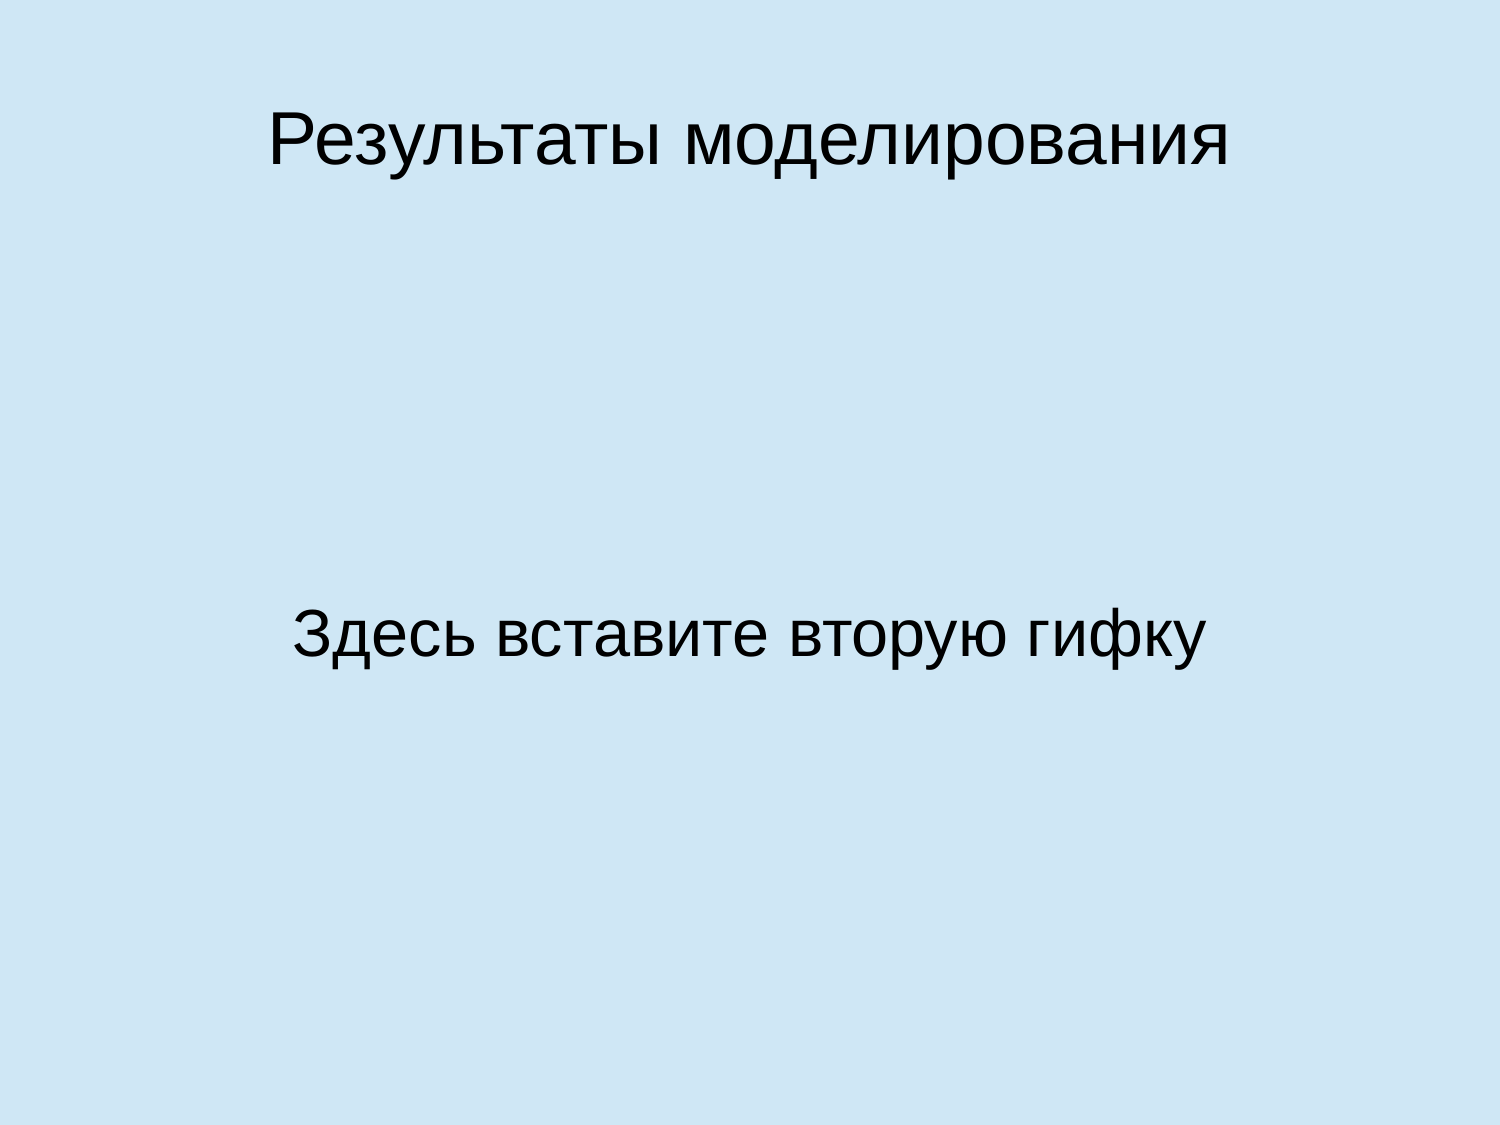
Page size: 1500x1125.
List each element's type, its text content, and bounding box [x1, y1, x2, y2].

subtitle Здесь вставите вторую гифку [75, 262, 1425, 1005]
title Результаты моделирования [75, 45, 1425, 233]
